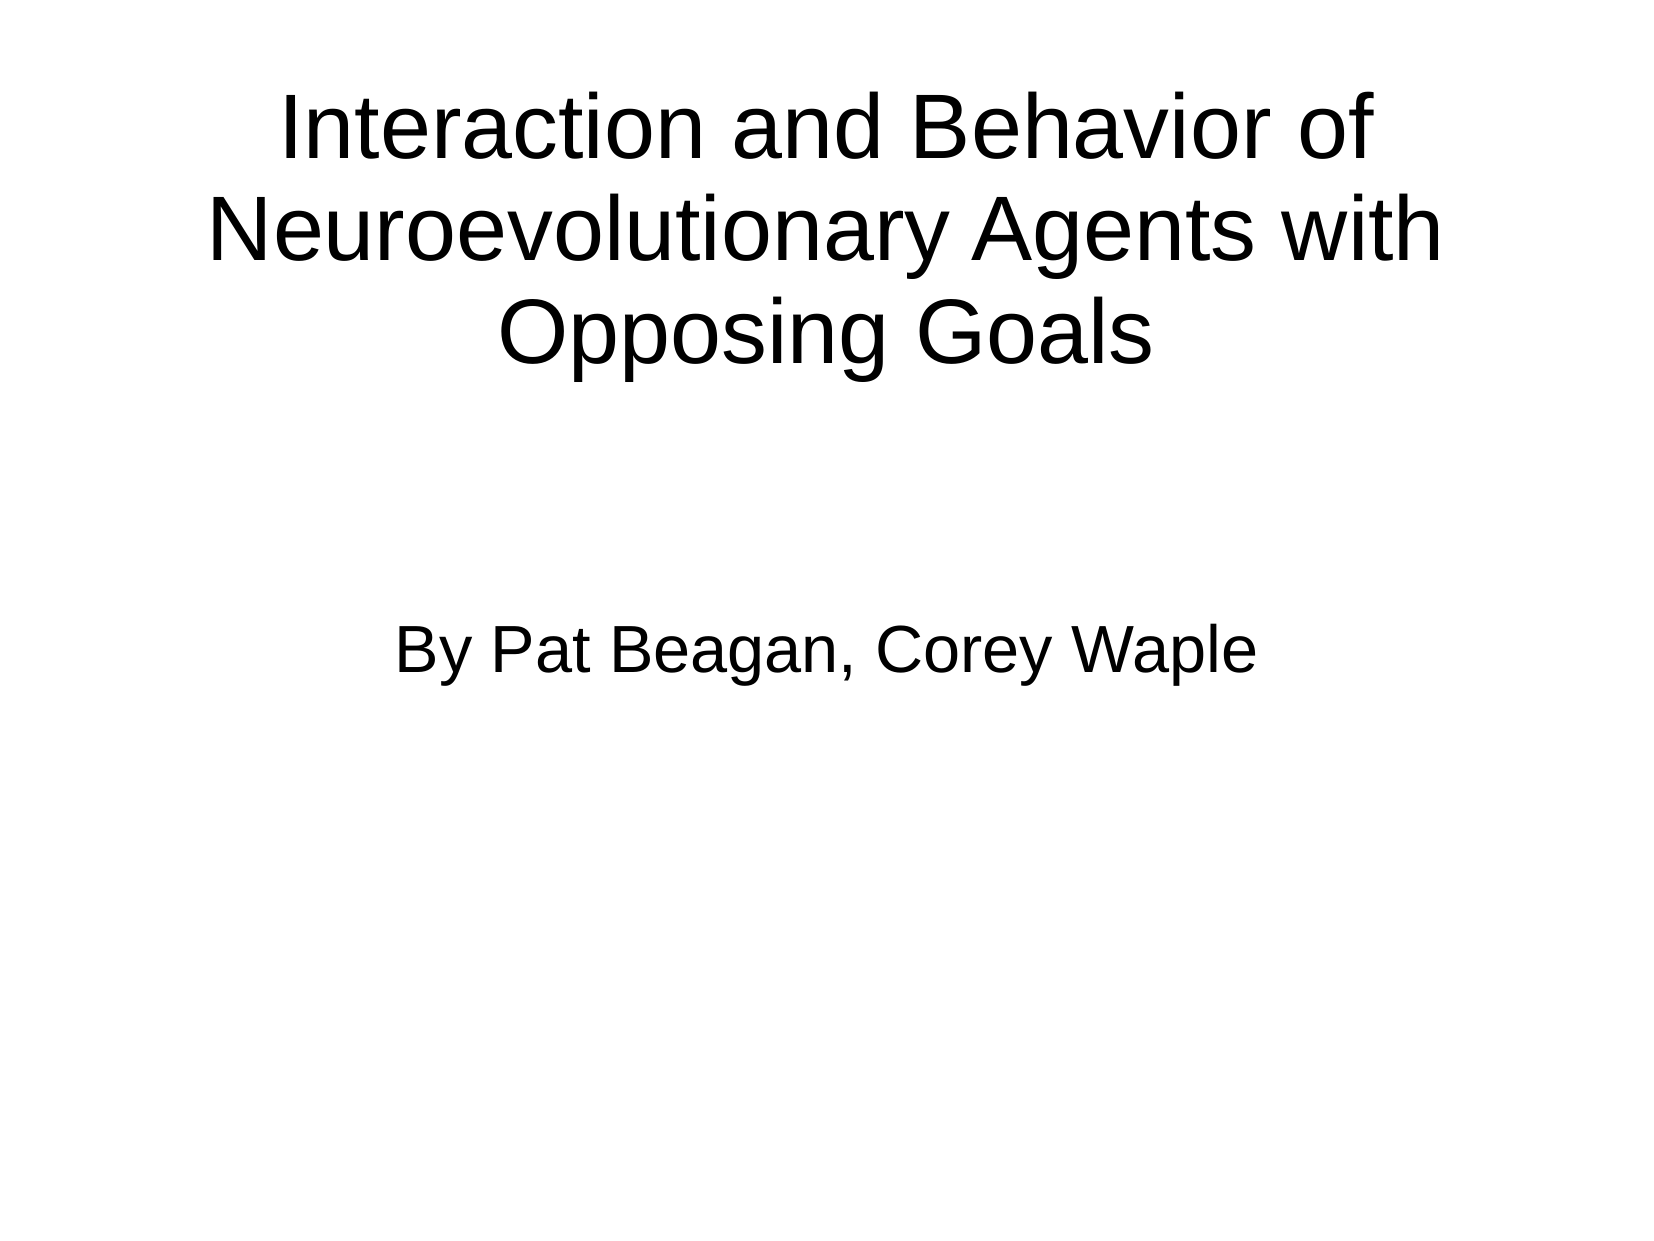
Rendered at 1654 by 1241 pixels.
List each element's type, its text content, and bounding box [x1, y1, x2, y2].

title Interaction and Behavior of Neuroevolutionary Agents with Opposing Goals [82, 75, 1571, 290]
subtitle By Pat Beagan, Corey Waple [82, 290, 1571, 1010]
